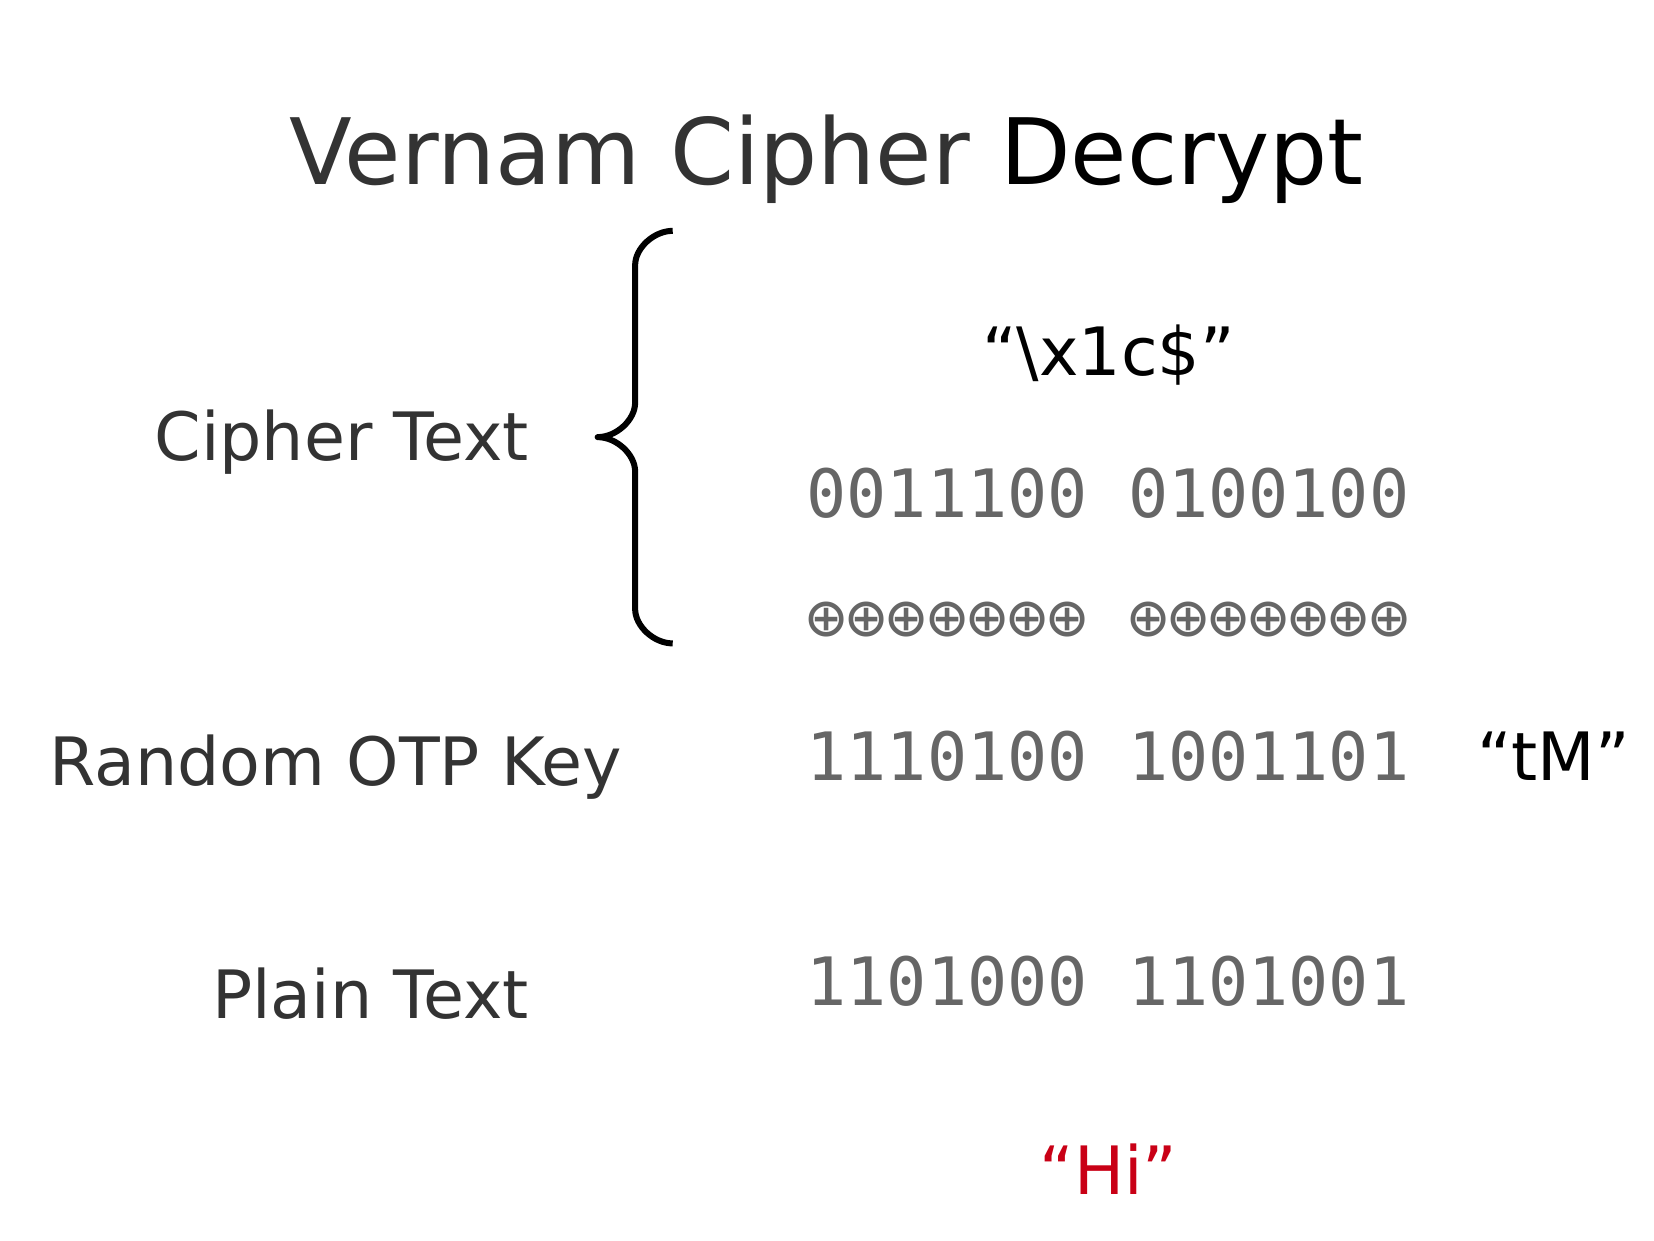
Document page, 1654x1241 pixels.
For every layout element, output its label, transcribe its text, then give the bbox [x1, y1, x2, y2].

text_box “\x1c$” [967, 305, 1250, 399]
text_box “Hi” [1024, 1125, 1193, 1218]
text_box 1110100 1001101 [791, 711, 1426, 804]
text_box Plain Text [197, 949, 544, 1043]
text_box 1101000 1101001 [791, 935, 1426, 1029]
text_box “tM” [1462, 711, 1645, 804]
text_box Random OTP Key [34, 715, 638, 809]
text_box 0011100 0100100 [791, 447, 1426, 541]
text_box Cipher Text [139, 390, 544, 484]
title Vernam Cipher Decrypt [82, 56, 1571, 250]
text_box ⊕⊕⊕⊕⊕⊕⊕ ⊕⊕⊕⊕⊕⊕⊕ [791, 570, 1426, 664]
